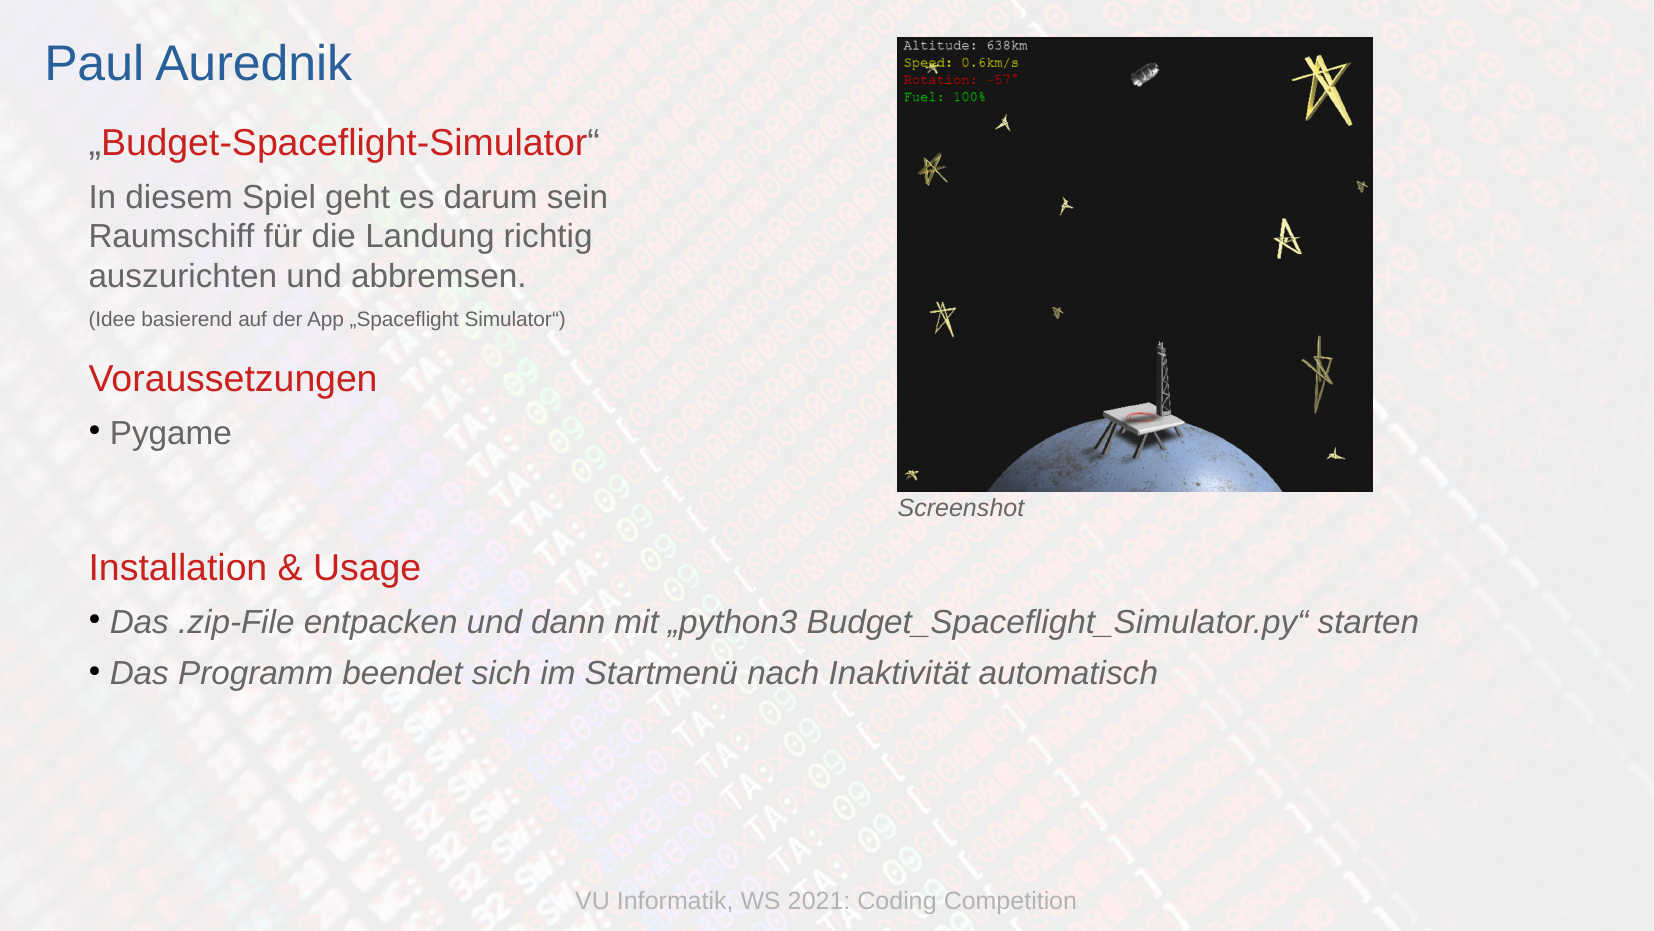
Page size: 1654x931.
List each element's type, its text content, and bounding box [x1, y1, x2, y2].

list Voraussetzungen Pygame [88, 354, 768, 544]
title Paul Aurednik [44, 29, 1276, 152]
list „Budget-Spaceflight-Simulator“ In diesem Spiel geht es darum sein Raumschiff für die Landung richtig auszurichten und abbremsen. (Idee basierend auf der App „Spaceflight Simulator“) [88, 118, 768, 354]
list Screenshot [897, 491, 1595, 544]
list Installation & Usage Das .zip-File entpacken und dann mit „python3 Budget_Spaceflight_Simulator.py“ starten Das Programm beendet sich im Startmenü nach Inaktivität automatisch [88, 543, 1566, 886]
picture [897, 37, 1373, 492]
